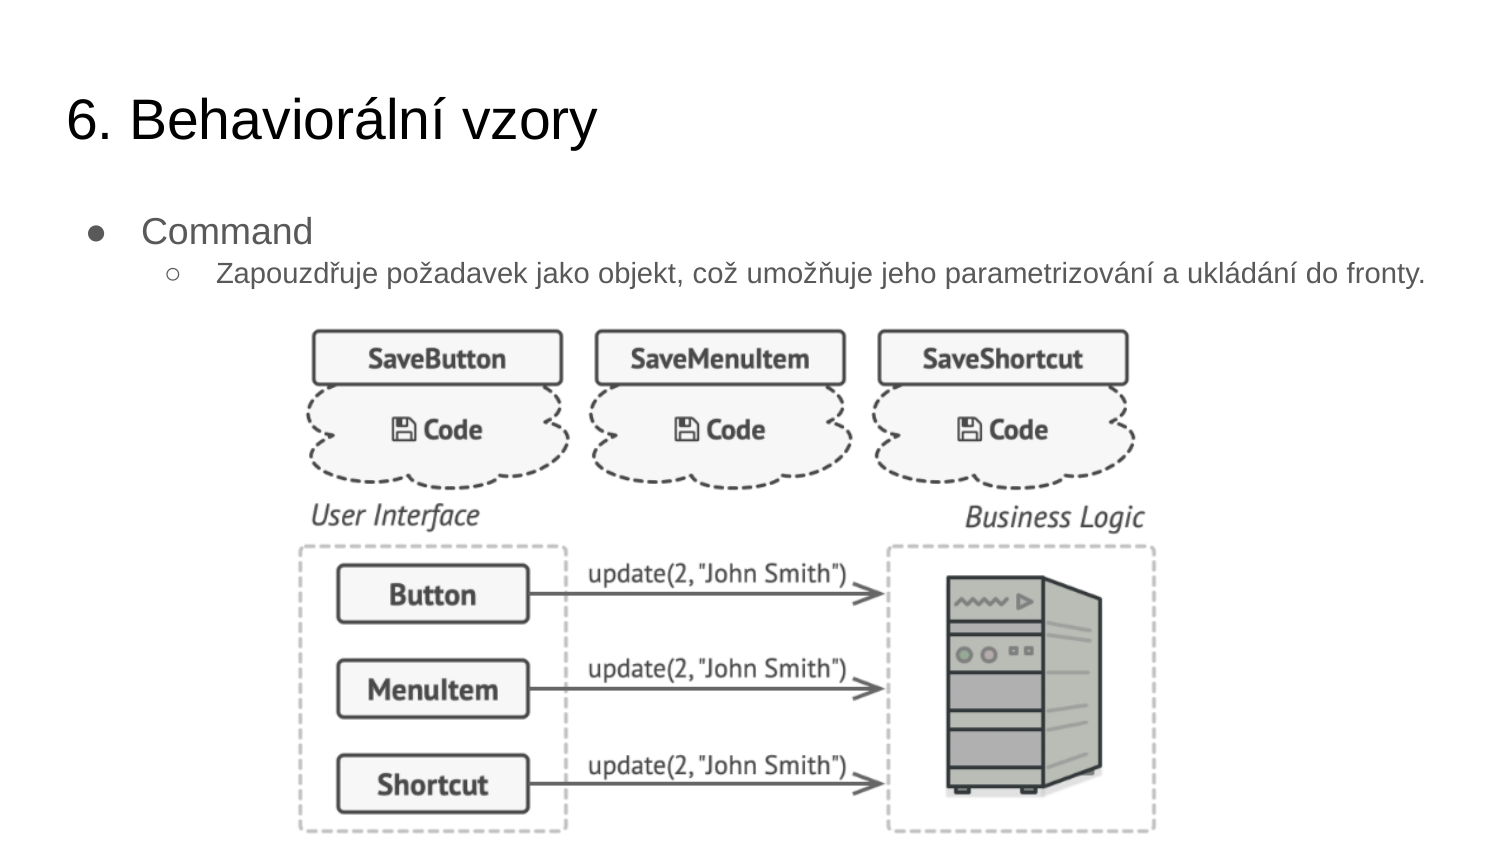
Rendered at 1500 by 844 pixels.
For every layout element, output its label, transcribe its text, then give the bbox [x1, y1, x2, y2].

list Command Zapouzdřuje požadavek jako objekt, což umožňuje jeho parametrizování a ukládání do fronty. [51, 189, 1449, 844]
picture [279, 317, 1163, 844]
title 6. Behaviorální vzory [51, 72, 1449, 167]
